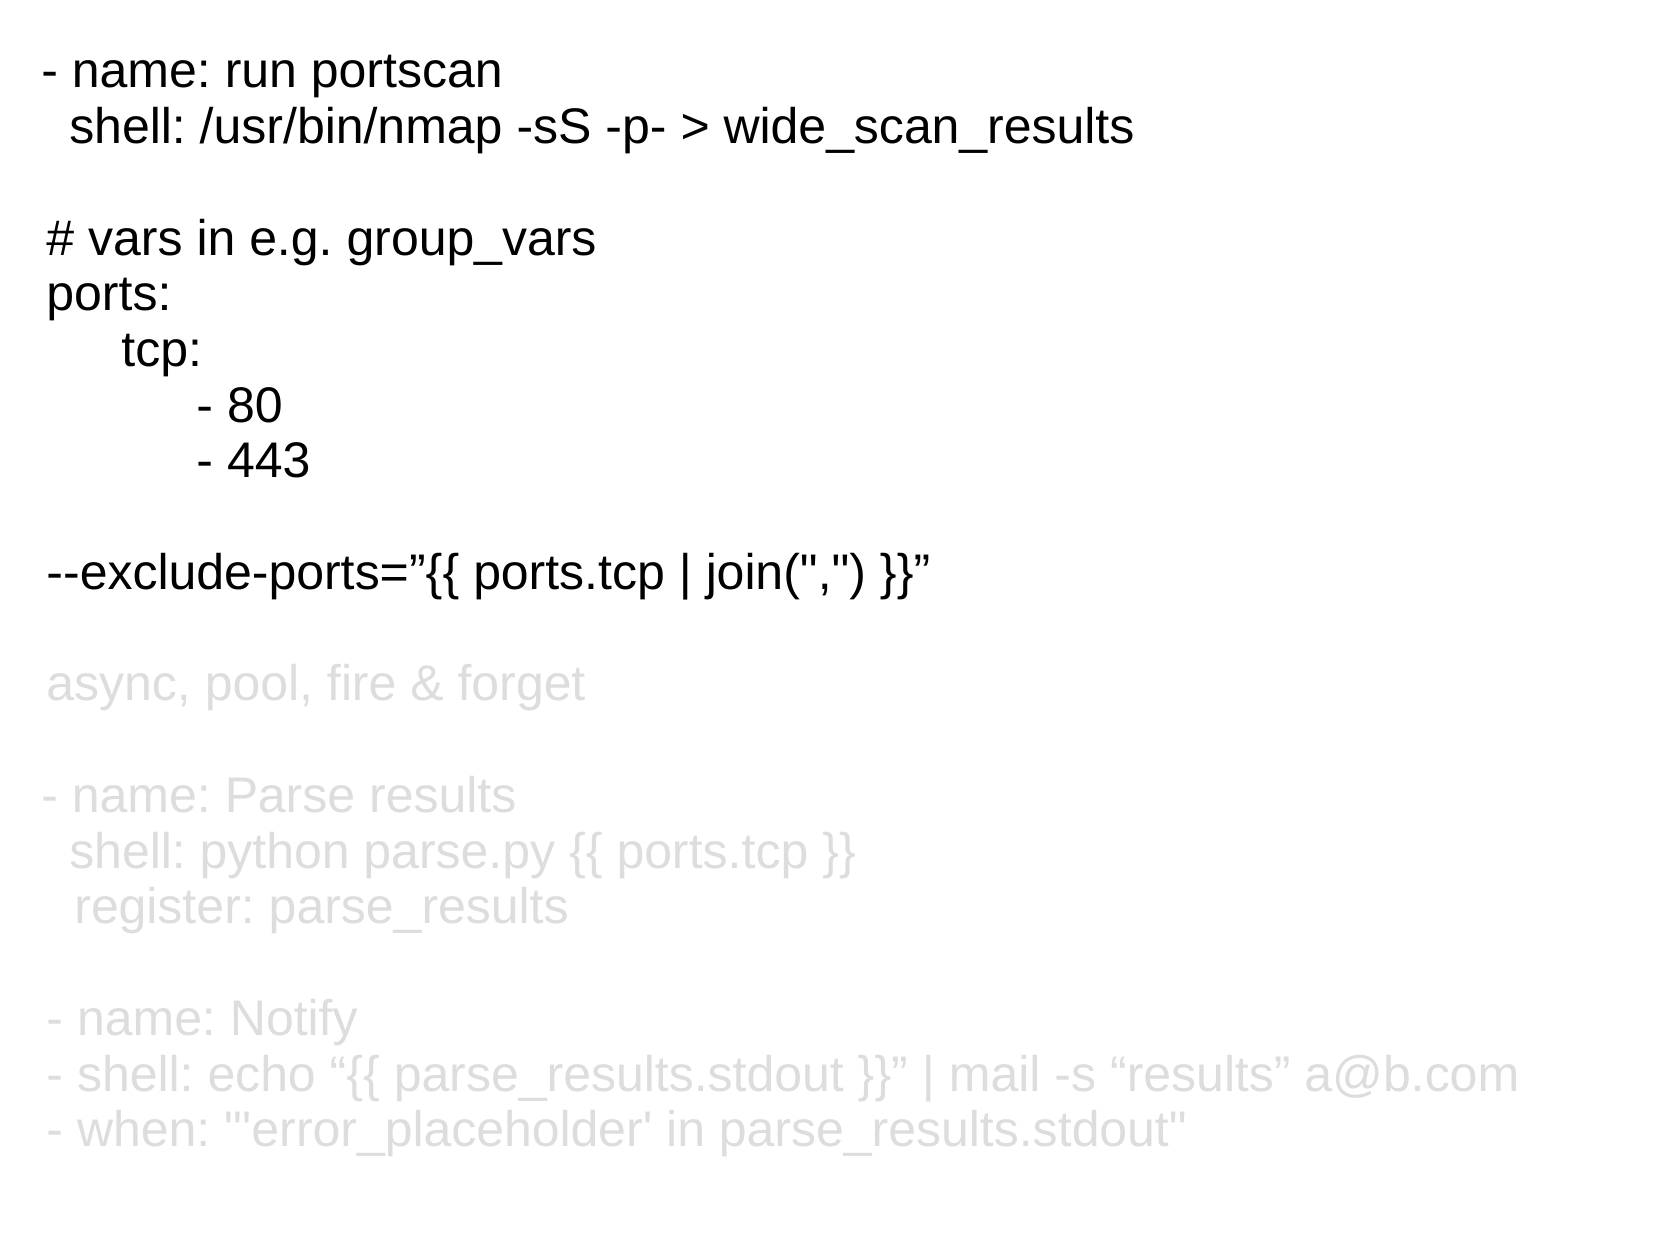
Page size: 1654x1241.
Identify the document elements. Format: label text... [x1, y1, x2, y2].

text_box - name: run portscan shell: /usr/bin/nmap -sS -p- > wide_scan_results # vars in e.g. group_vars ports: tcp: - 80 - 443 --exclude-ports=”{{ ports.tcp | join(",") }}” async, pool, fire & forget - name: Parse results shell: python parse.py {{ ports.tcp }} register: parse_results - name: Notify - shell: echo “{{ parse_results.stdout }}” | mail -s “results” a@b.com - when: "'error_placeholder' in parse_results.stdout" [0, 35, 1636, 1206]
